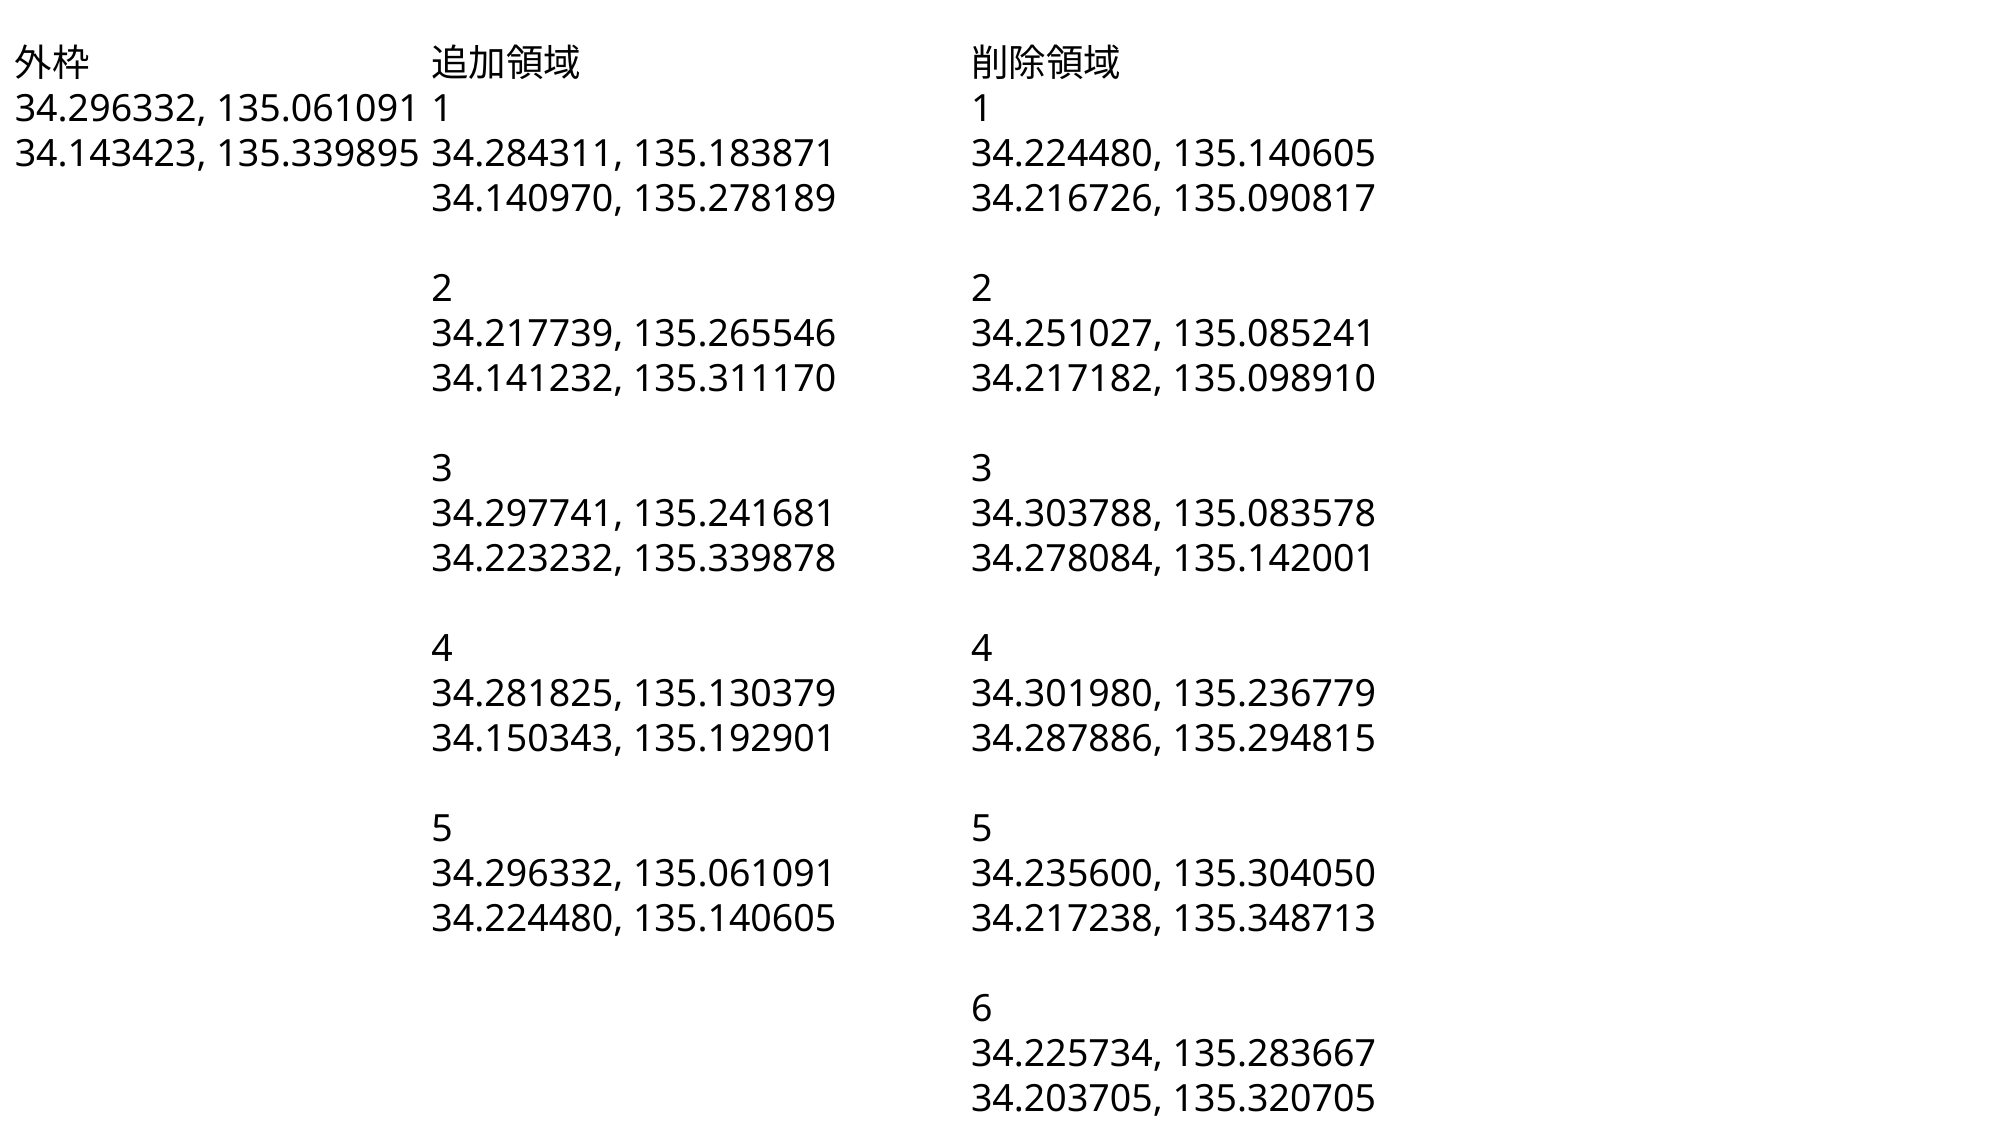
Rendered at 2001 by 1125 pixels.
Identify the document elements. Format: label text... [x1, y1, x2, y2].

text_box 外枠 34.296332, 135.061091 34.143423, 135.339895 [0, 31, 416, 182]
text_box 追加領域 1 34.284311, 135.183871 34.140970, 135.278189 2 34.217739, 135.265546 34.141232, 135.311170 3 34.297741, 135.241681 34.223232, 135.339878 4 34.281825, 135.130379 34.150343, 135.192901 5 34.296332, 135.061091 34.224480, 135.140605 [416, 31, 852, 947]
text_box 削除領域 1 34.224480, 135.140605 34.216726, 135.090817 2 34.251027, 135.085241 34.217182, 135.098910 3 34.303788, 135.083578 34.278084, 135.142001 4 34.301980, 135.236779 34.287886, 135.294815 5 34.235600, 135.304050 34.217238, 135.348713 6 34.225734, 135.283667 34.203705, 135.320705 7 34.163086, 135.279536 34.132188, 135.327012 8 34.180746, 135.296754 34.157178, 135.329913 9 34.180980, 135.109406 34.143055, 135.169831 [956, 31, 1463, 1125]
